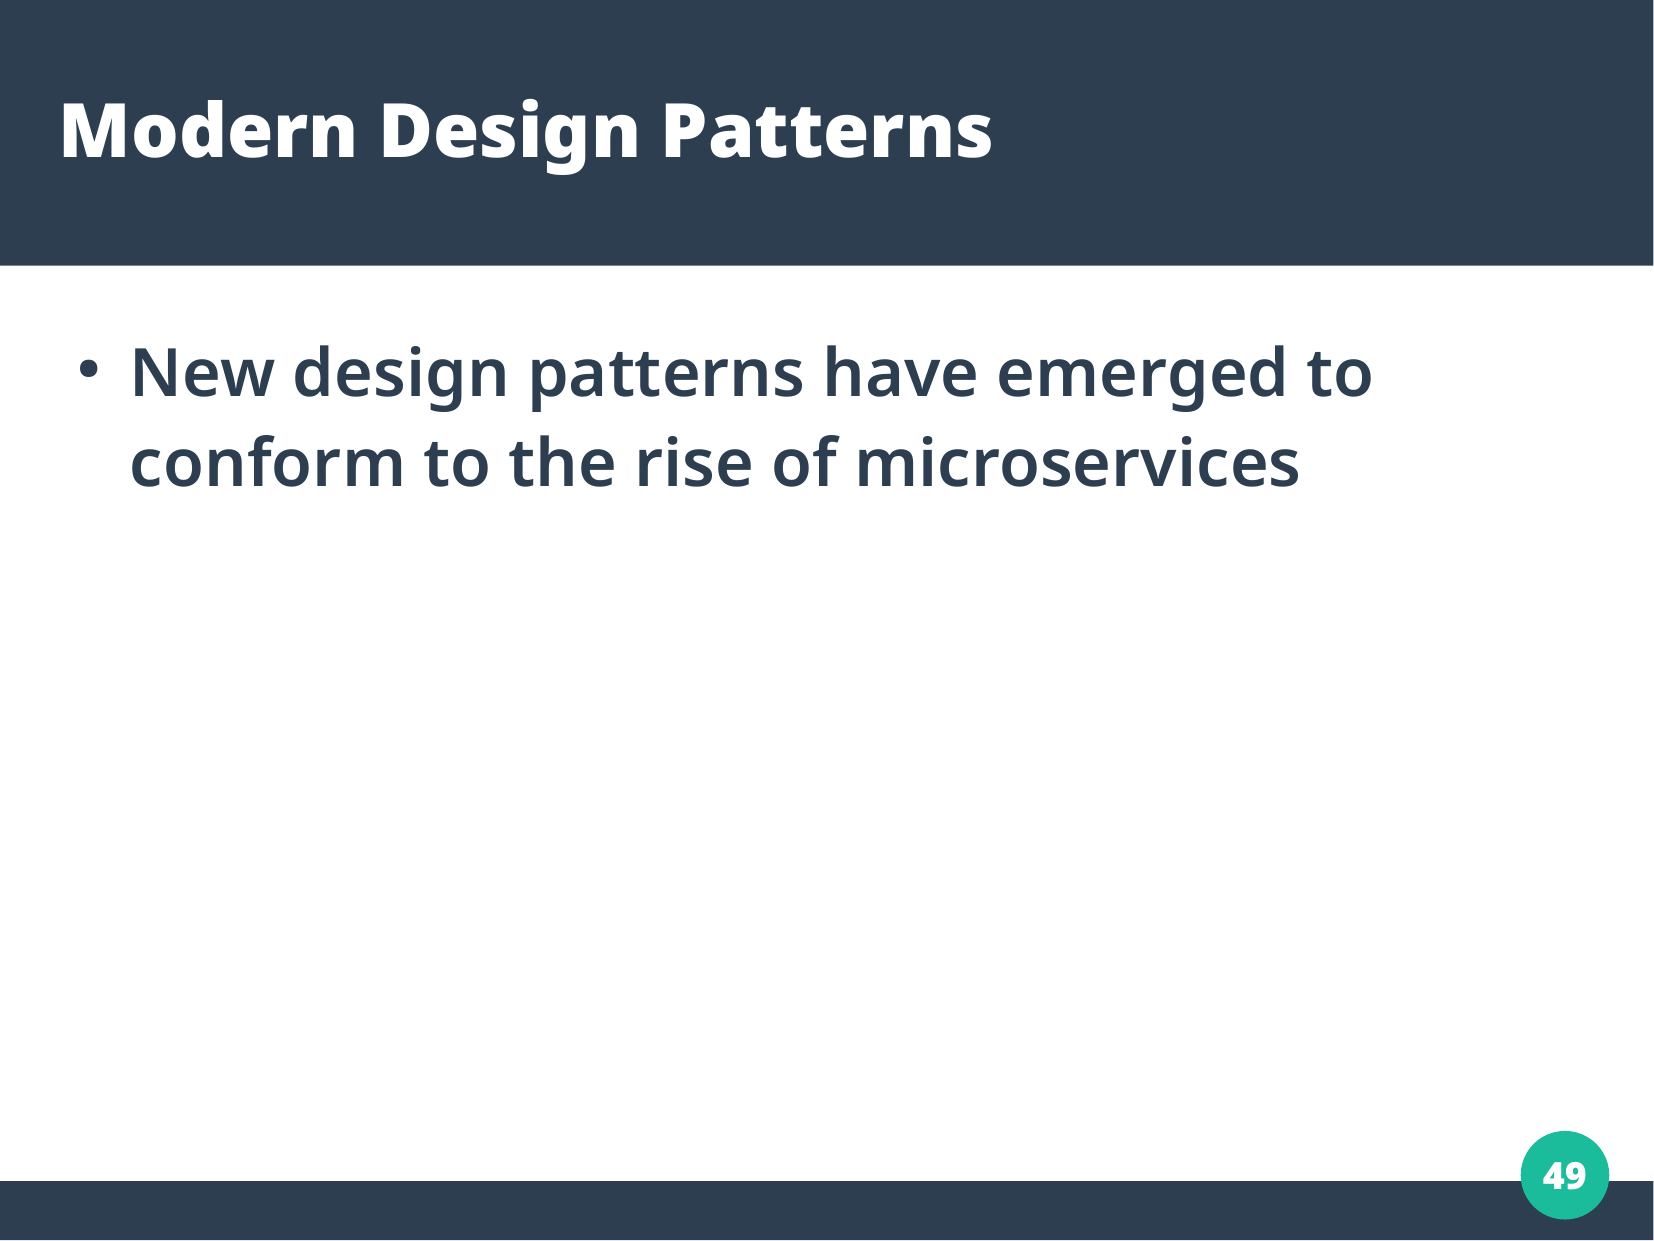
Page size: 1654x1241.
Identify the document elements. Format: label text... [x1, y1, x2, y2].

list New design patterns have emerged to conform to the rise of microservices [59, 324, 1595, 1152]
title Modern Design Patterns [59, 49, 1595, 207]
